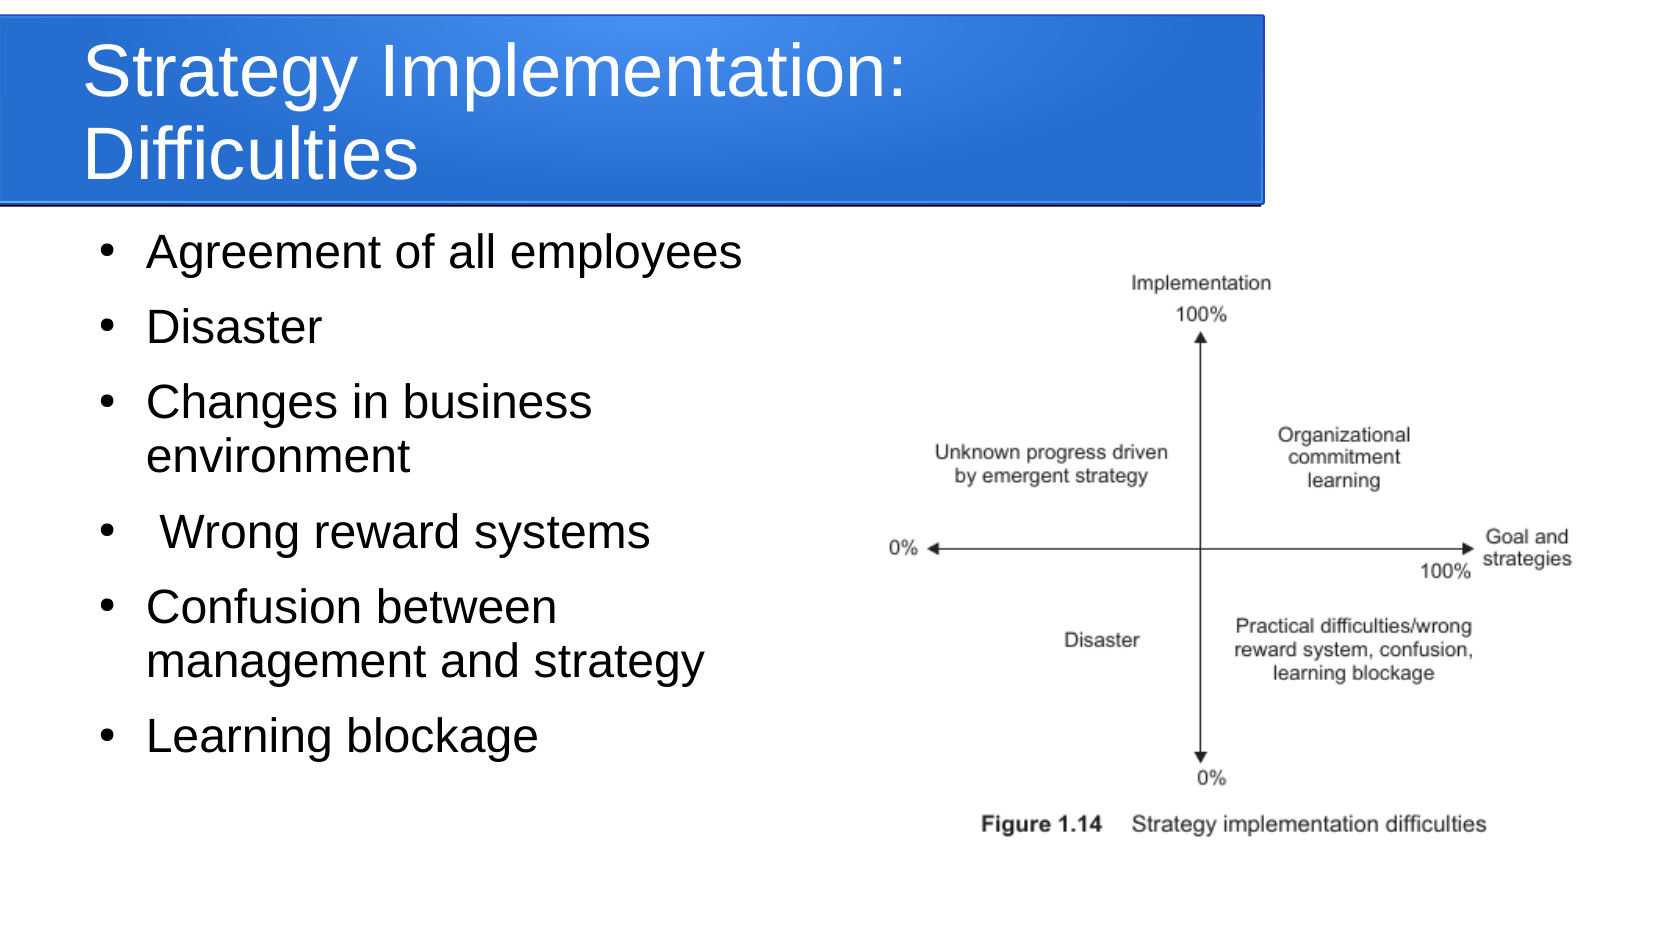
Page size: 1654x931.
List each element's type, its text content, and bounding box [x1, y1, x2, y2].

list Agreement of all employees Disaster Changes in business environment Wrong reward systems Confusion between management and strategy Learning blockage [82, 224, 809, 764]
title Strategy Implementation: Difficulties [82, 29, 1235, 196]
picture [865, 254, 1591, 857]
